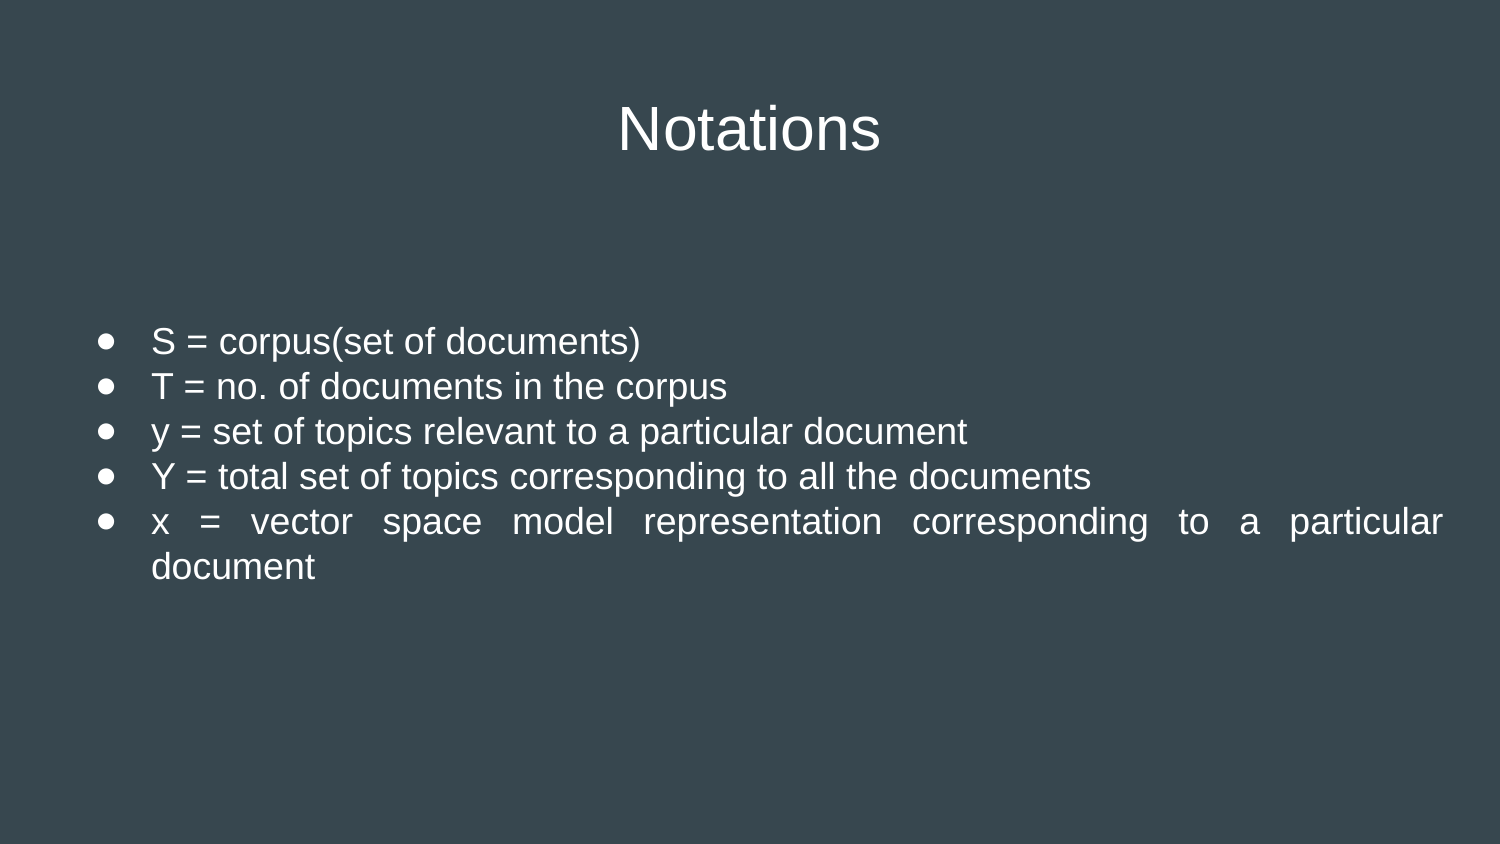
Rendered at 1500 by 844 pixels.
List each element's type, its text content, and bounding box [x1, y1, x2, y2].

title Notations [51, 72, 1449, 167]
list S = corpus(set of documents) T = no. of documents in the corpus y = set of topics relevant to a particular document Y = total set of topics corresponding to all the documents x = vector space model representation corresponding to a particular document [61, 301, 1459, 844]
